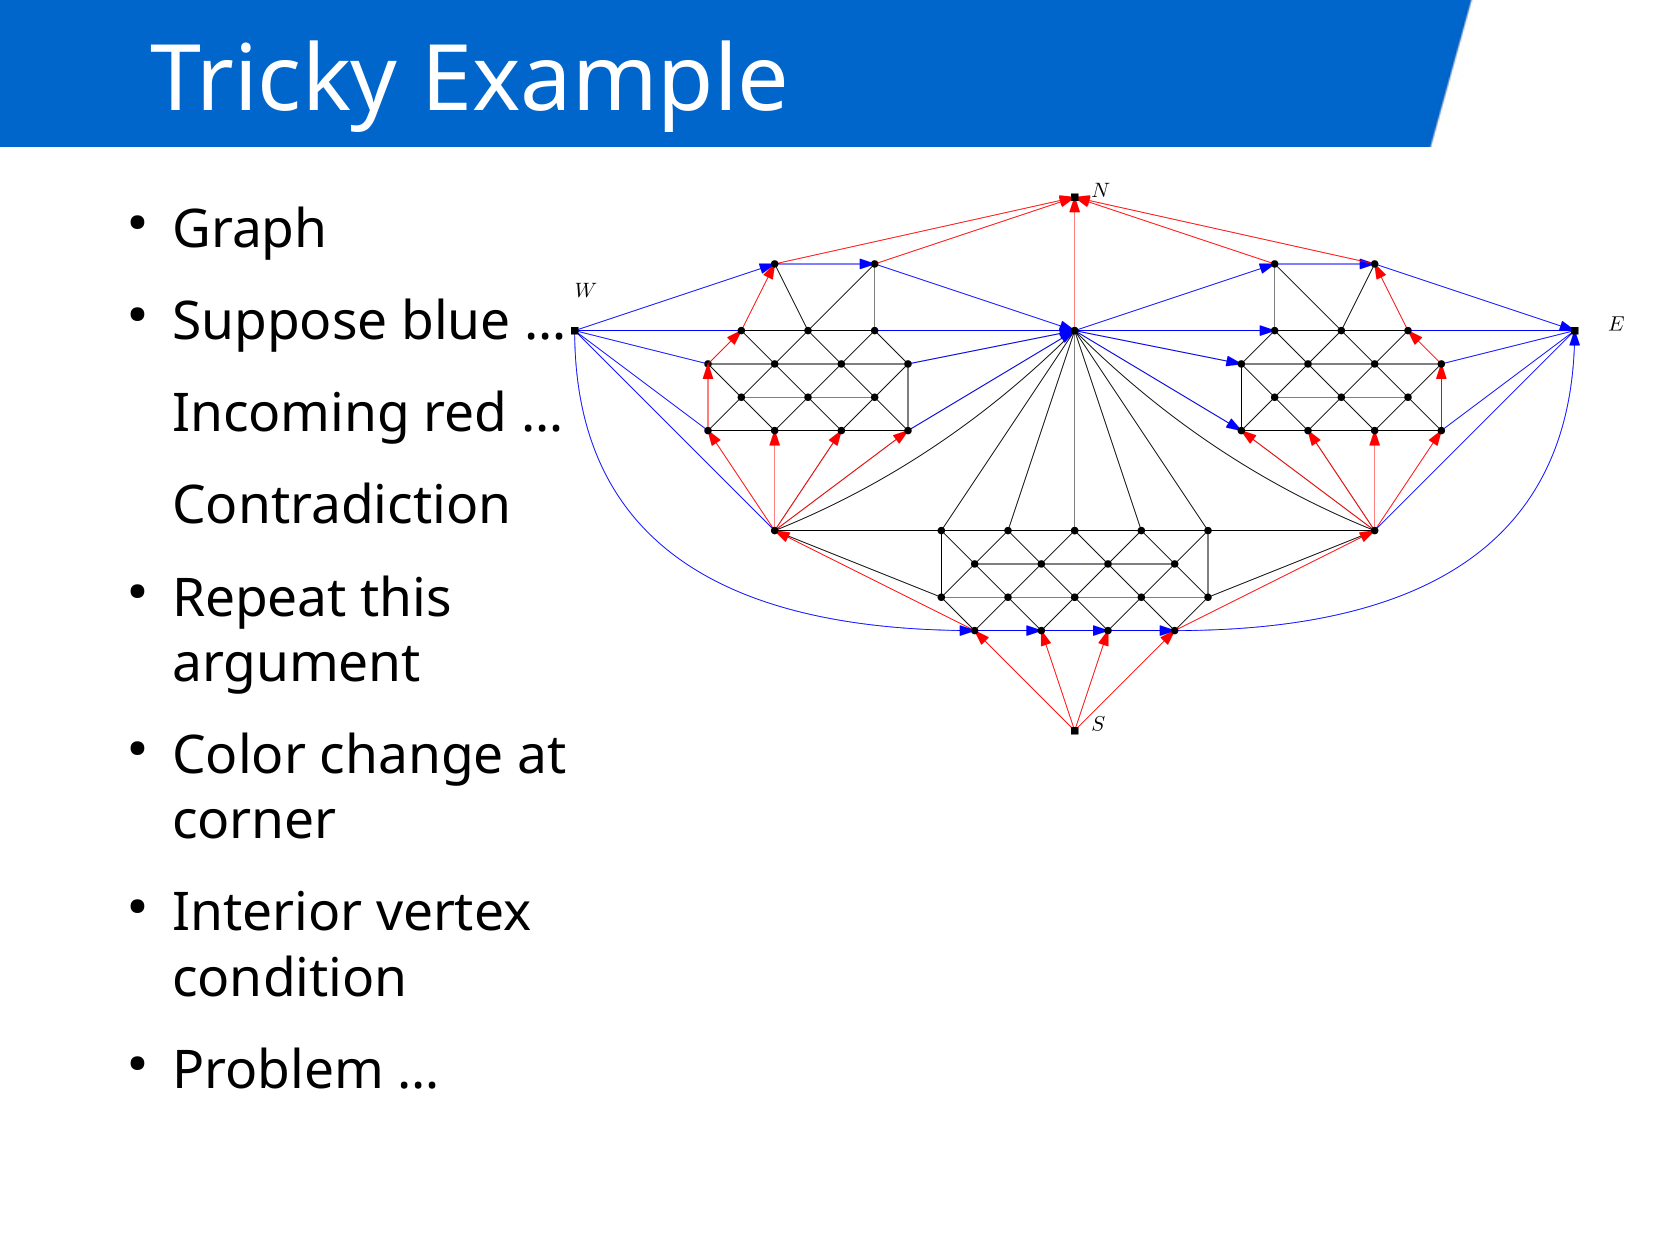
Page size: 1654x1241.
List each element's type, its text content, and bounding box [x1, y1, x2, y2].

title Tricky Example [150, 15, 1456, 136]
picture [0, 0, 1474, 147]
picture [570, 181, 1625, 736]
list Graph Suppose blue … Incoming red … Contradiction Repeat this argument Color change at corner Interior vertex condition Problem … [113, 195, 601, 1118]
